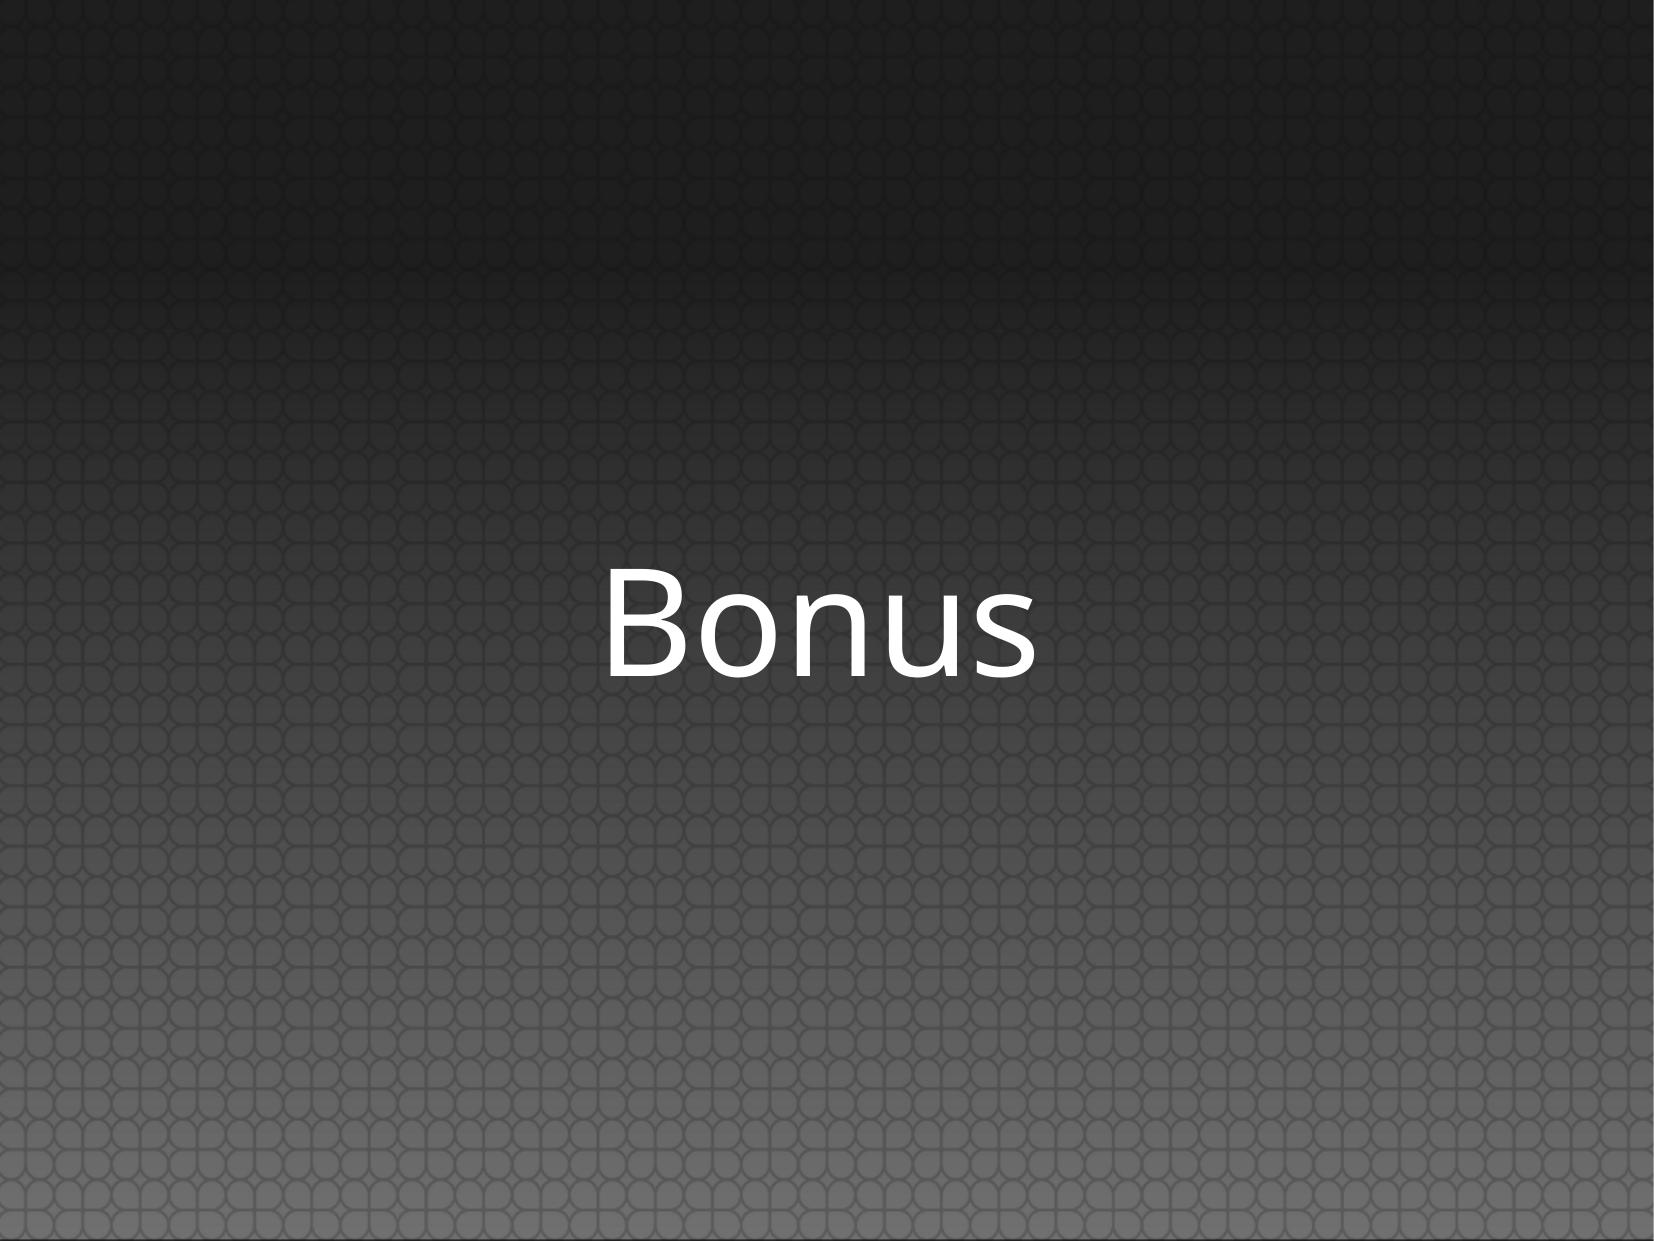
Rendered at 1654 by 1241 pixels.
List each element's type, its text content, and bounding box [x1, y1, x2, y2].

picture [0, 0, 1654, 1241]
title Bonus [75, 525, 1564, 713]
